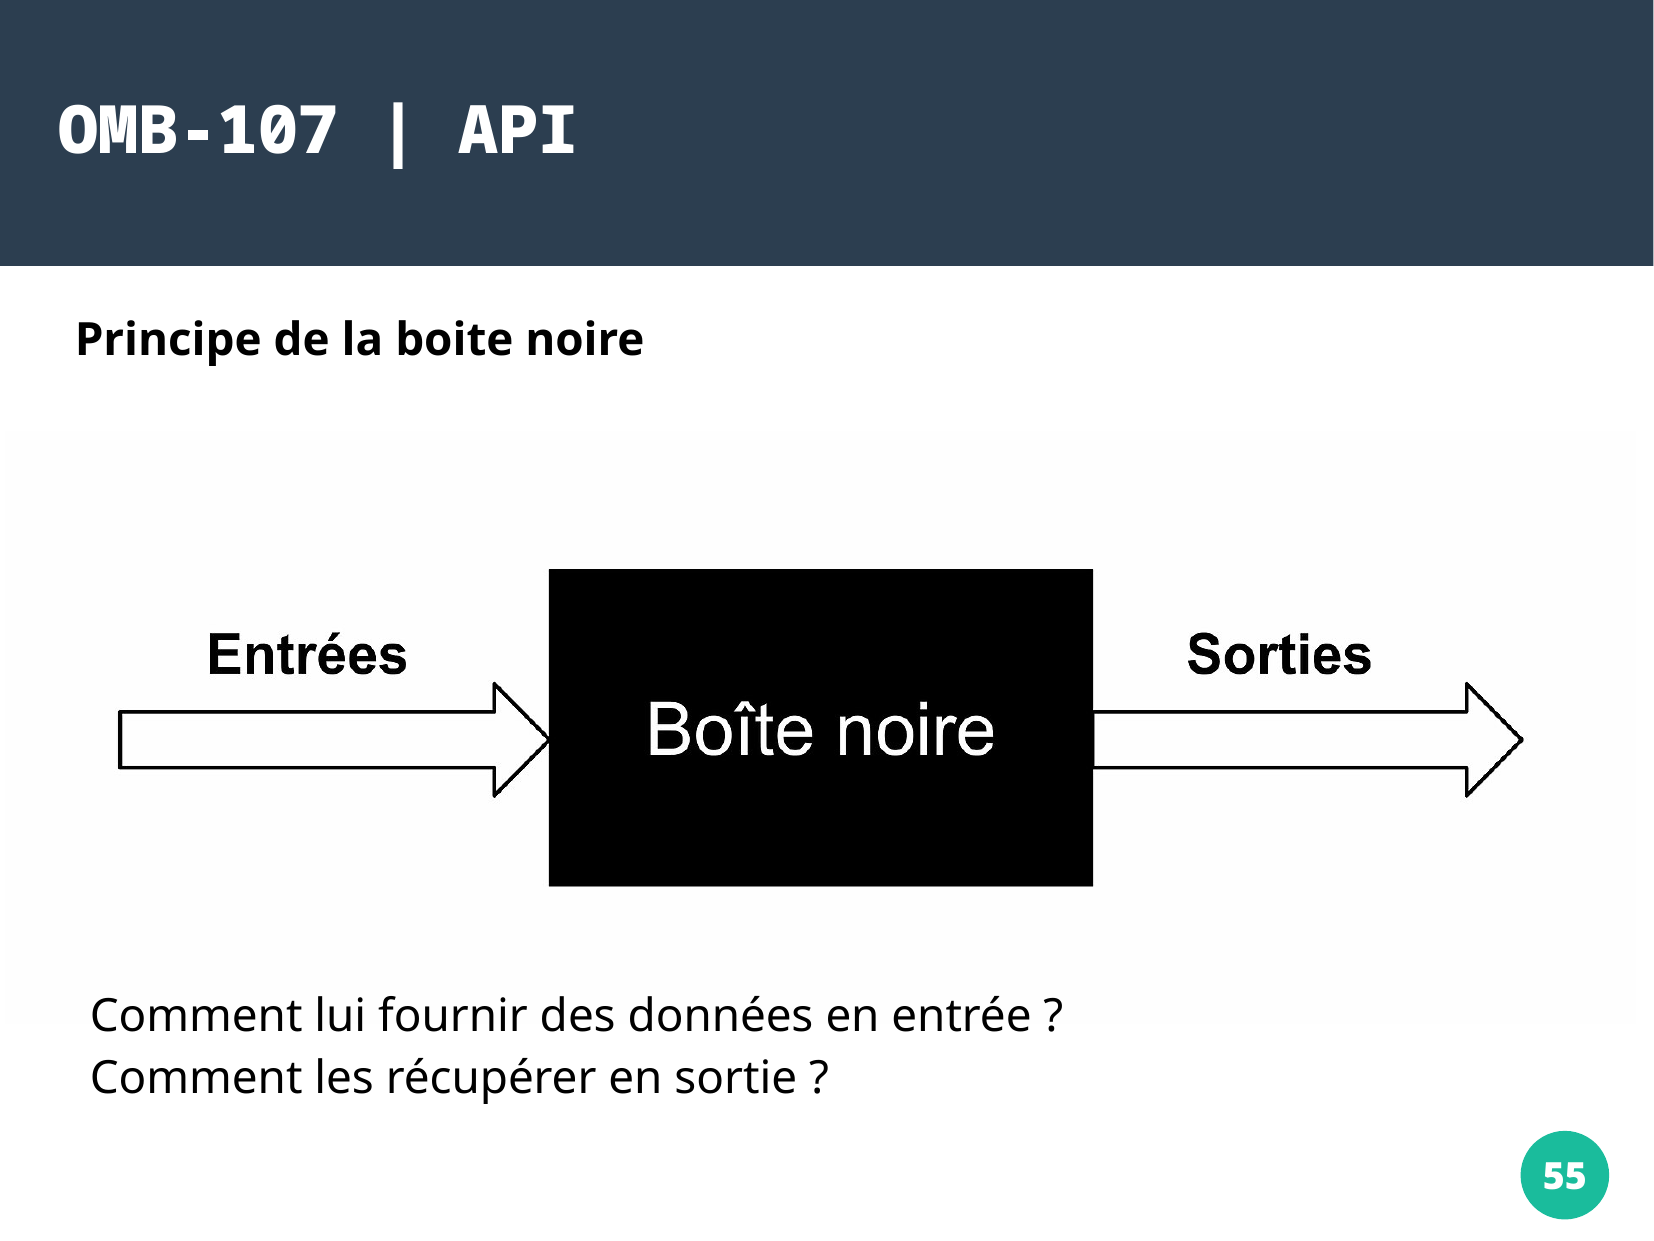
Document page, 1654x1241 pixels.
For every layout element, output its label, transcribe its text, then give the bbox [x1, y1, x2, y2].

text_box Principe de la boite noire [60, 299, 841, 391]
text_box Comment lui fournir des données en entrée ? Comment les récupérer en sortie ? [75, 975, 1516, 1142]
title OMB-107 | API [58, 49, 1595, 207]
picture [5, 431, 1636, 1024]
